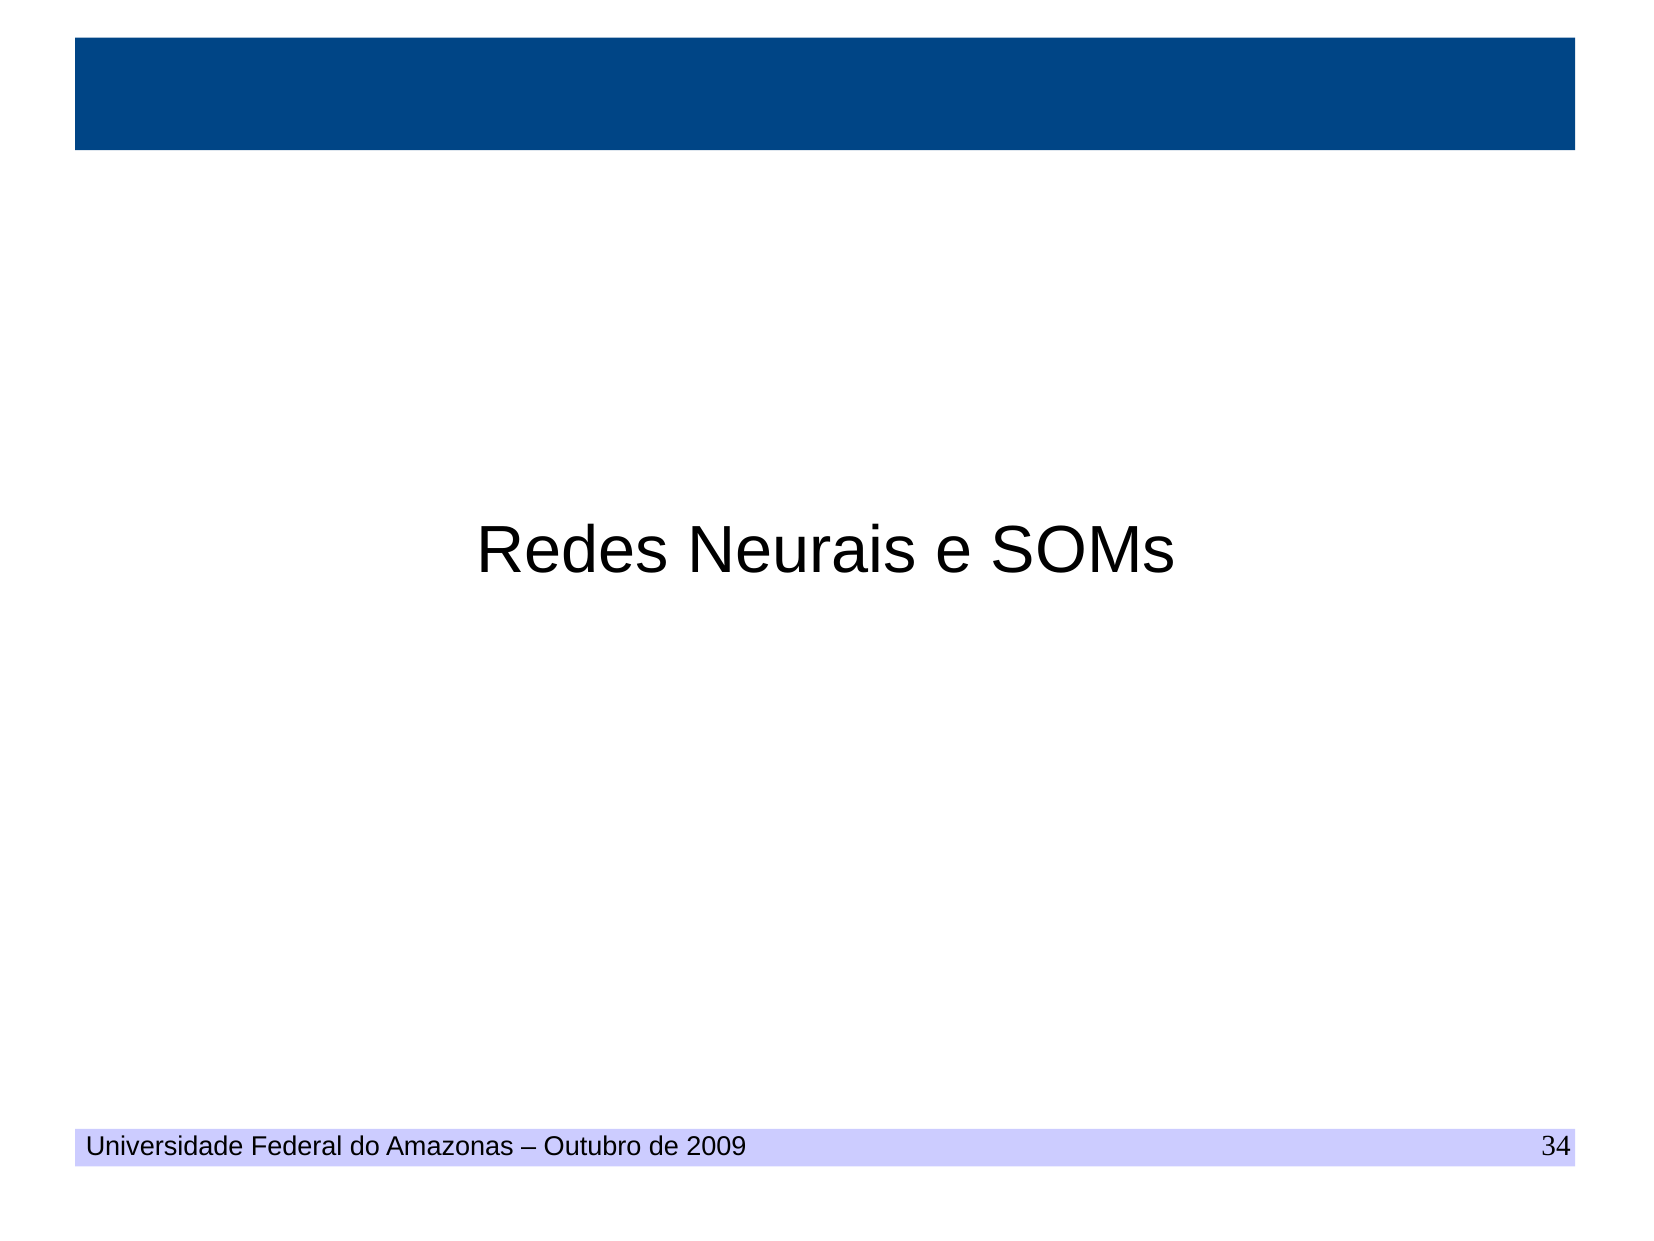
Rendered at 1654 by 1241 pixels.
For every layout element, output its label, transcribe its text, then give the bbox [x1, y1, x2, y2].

subtitle Redes Neurais e SOMs [82, 50, 1571, 1049]
